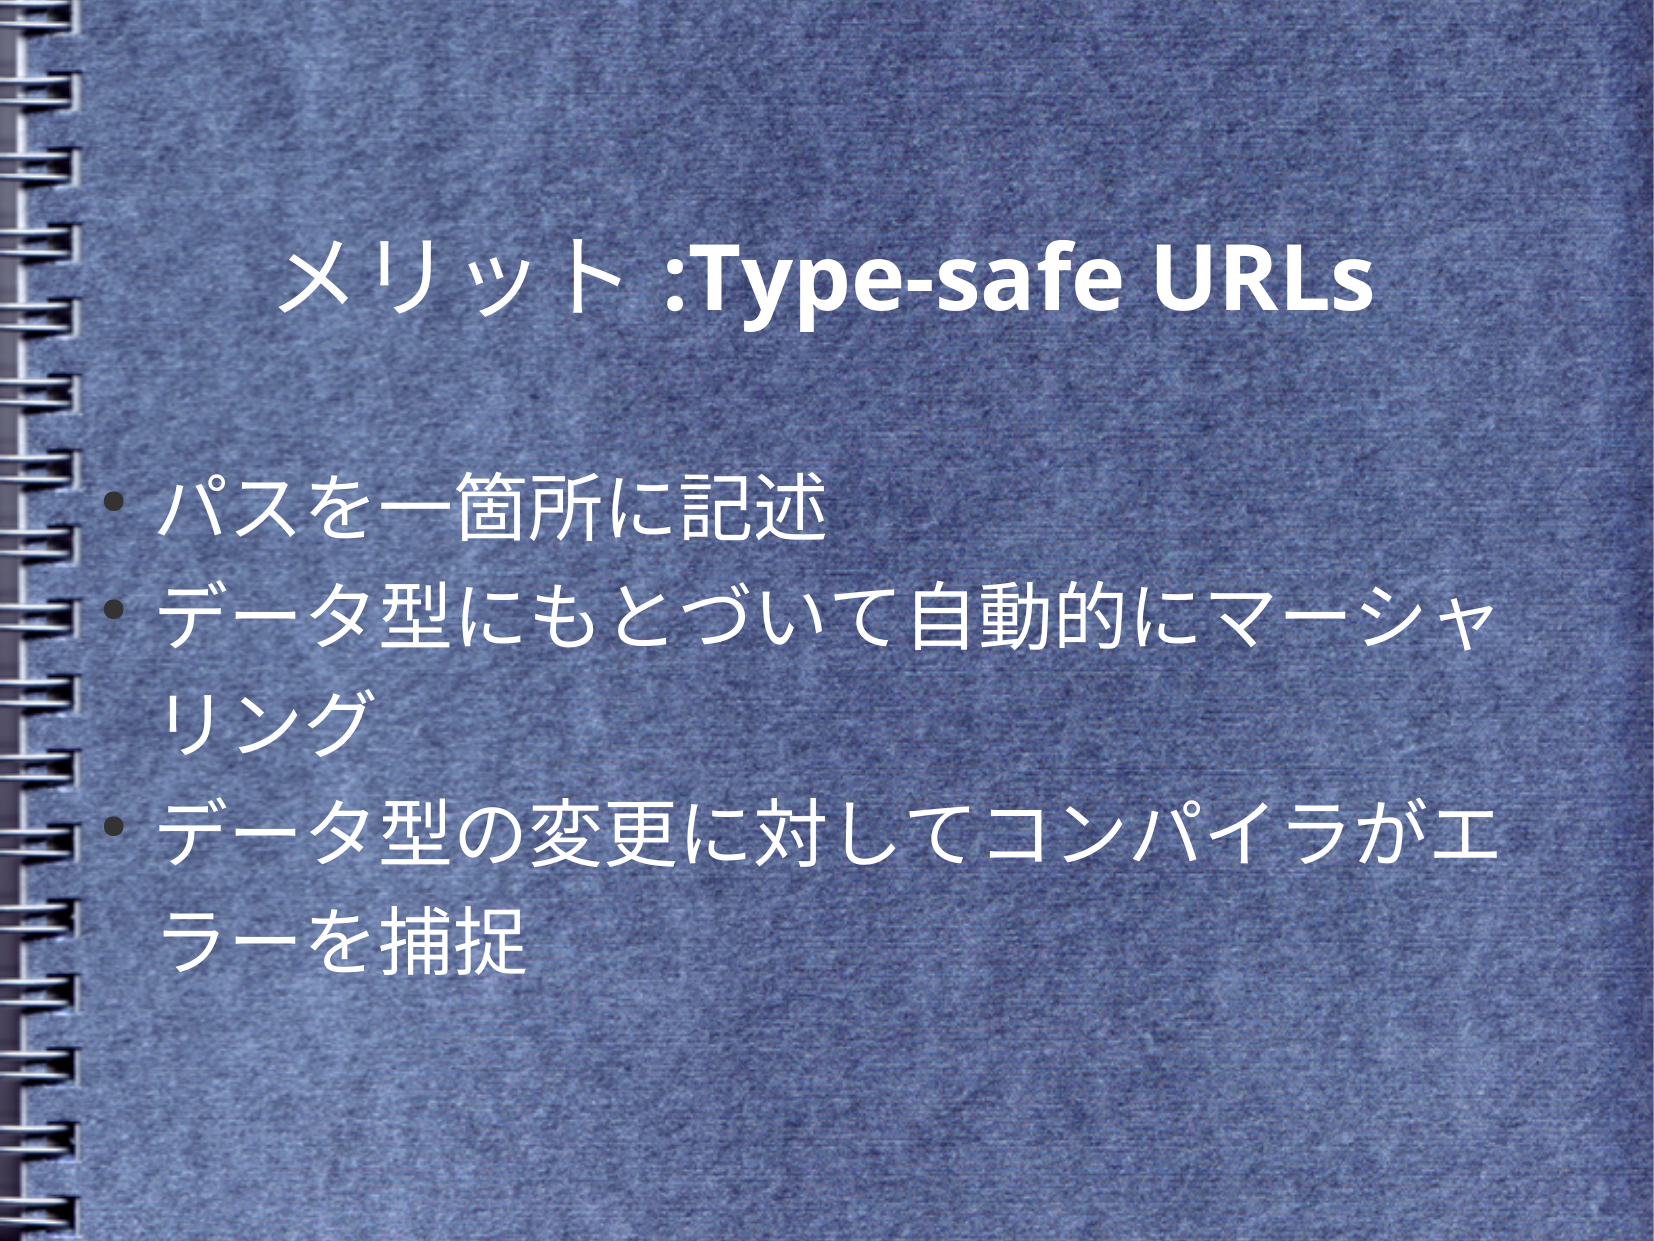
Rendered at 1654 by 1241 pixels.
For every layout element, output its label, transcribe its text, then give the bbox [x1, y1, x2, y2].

list パスを一箇所に記述 データ型にもとづいて自動的にマーシャリング データ型の変更に対してコンパイラがエラーを捕捉 [82, 448, 1571, 1109]
picture [0, 0, 1654, 1241]
title メリット:Type-safe URLs [78, 167, 1568, 375]
